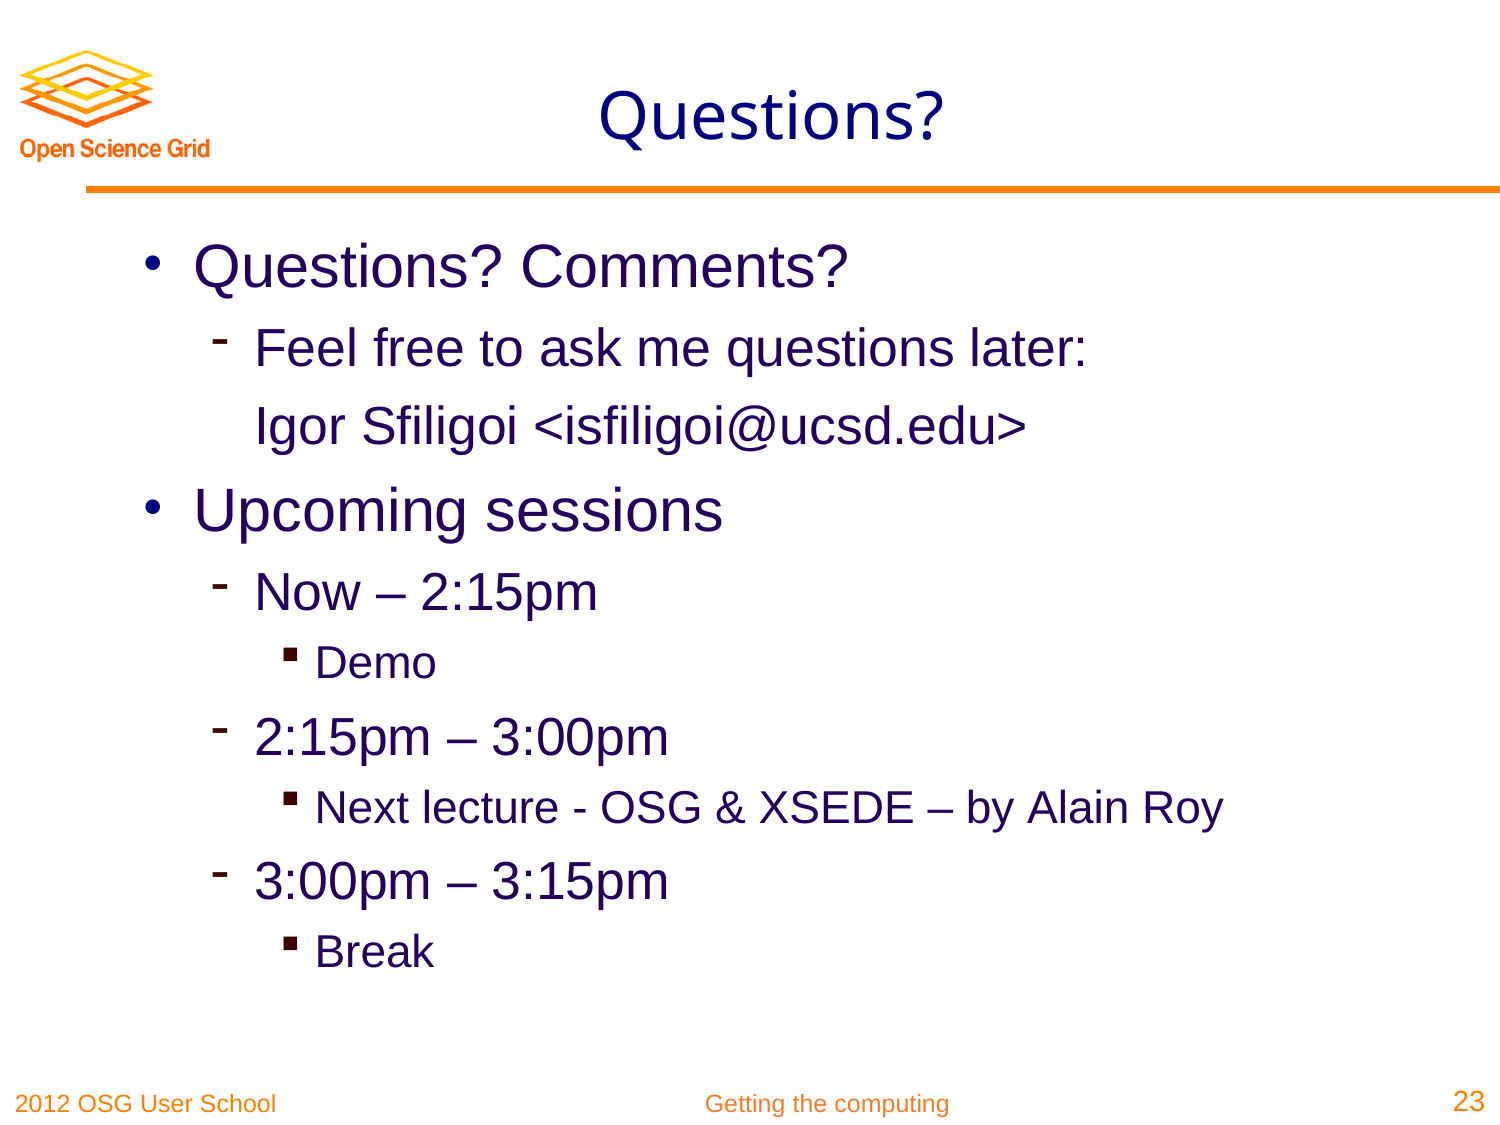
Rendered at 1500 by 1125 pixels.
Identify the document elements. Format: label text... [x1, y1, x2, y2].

text_box <number> [1431, 1050, 1500, 1125]
list Questions? Comments? Feel free to ask me questions later: Igor Sfiligoi <isfiligoi@ucsd.edu> Upcoming sessions Now – 2:15pm Demo 2:15pm – 3:00pm Next lecture - OSG & XSEDE – by Alain Roy 3:00pm – 3:15pm Break [127, 218, 1403, 988]
picture [0, 27, 201, 179]
title Questions? [201, 18, 1342, 207]
